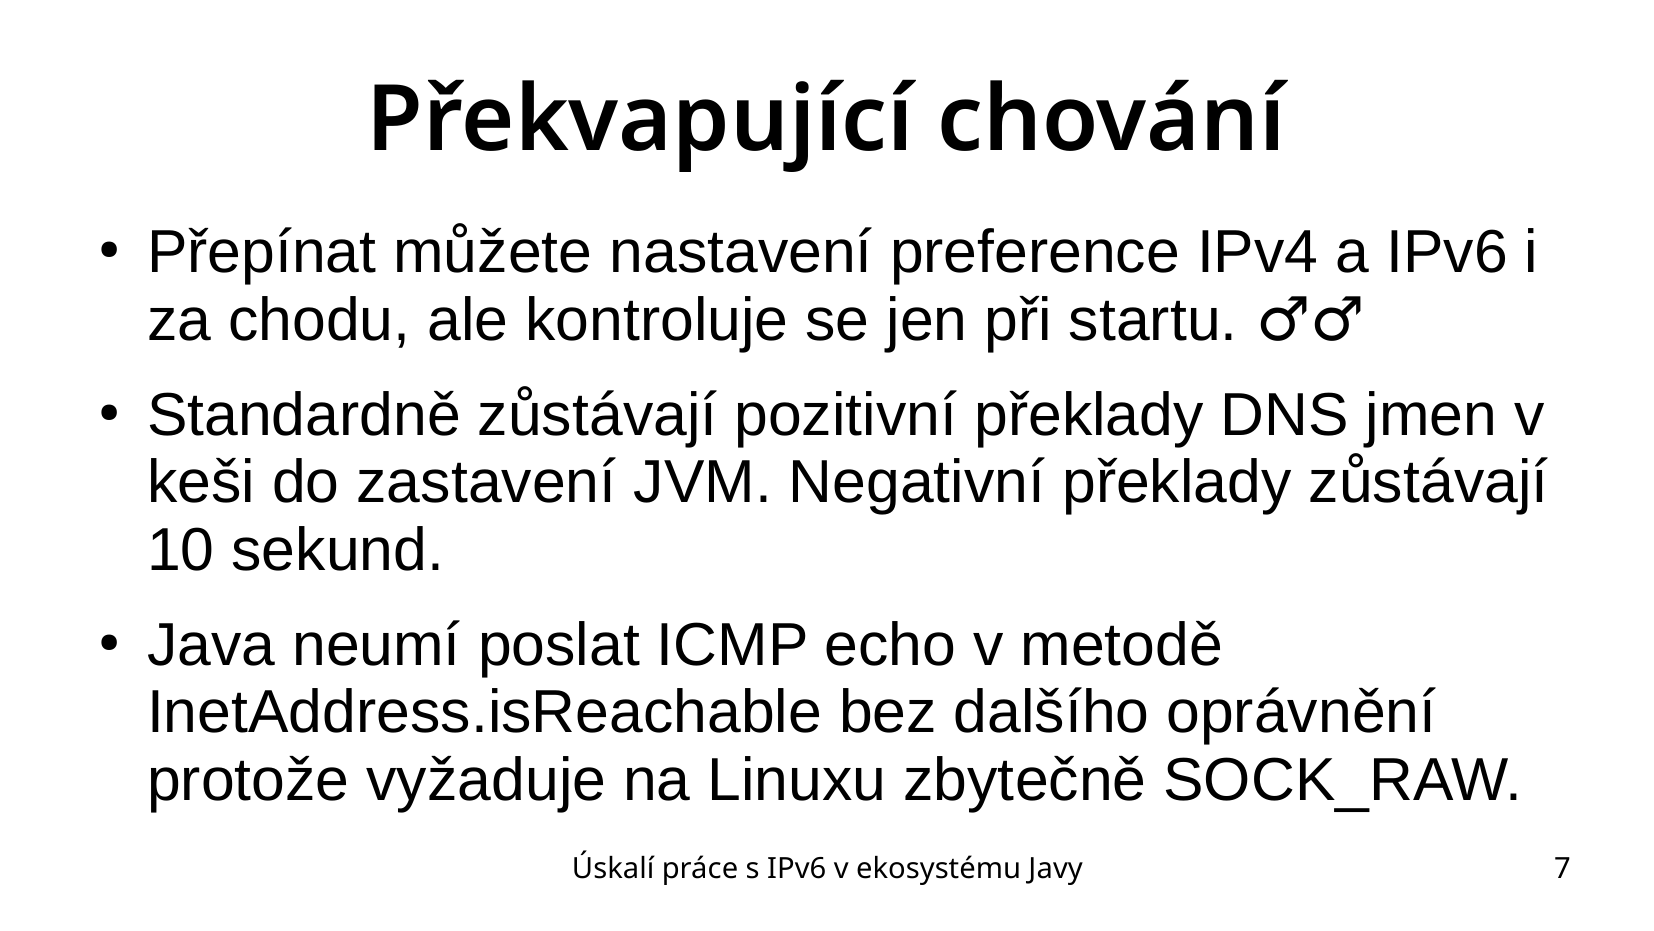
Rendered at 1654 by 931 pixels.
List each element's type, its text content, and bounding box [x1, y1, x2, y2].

list Přepínat můžete nastavení preference IPv4 a IPv6 i za chodu, ale kontroluje se jen při startu. 🤷‍♂️ Standardně zůstávají pozitivní překlady DNS jmen v keši do zastavení JVM. Negativní překlady zůstávají 10 sekund. Java neumí poslat ICMP echo v metodě InetAddress.isReachable bez dalšího oprávnění protože vyžaduje na Linuxu zbytečně SOCK_RAW. [82, 217, 1571, 826]
title Překvapující chování [82, 37, 1571, 193]
